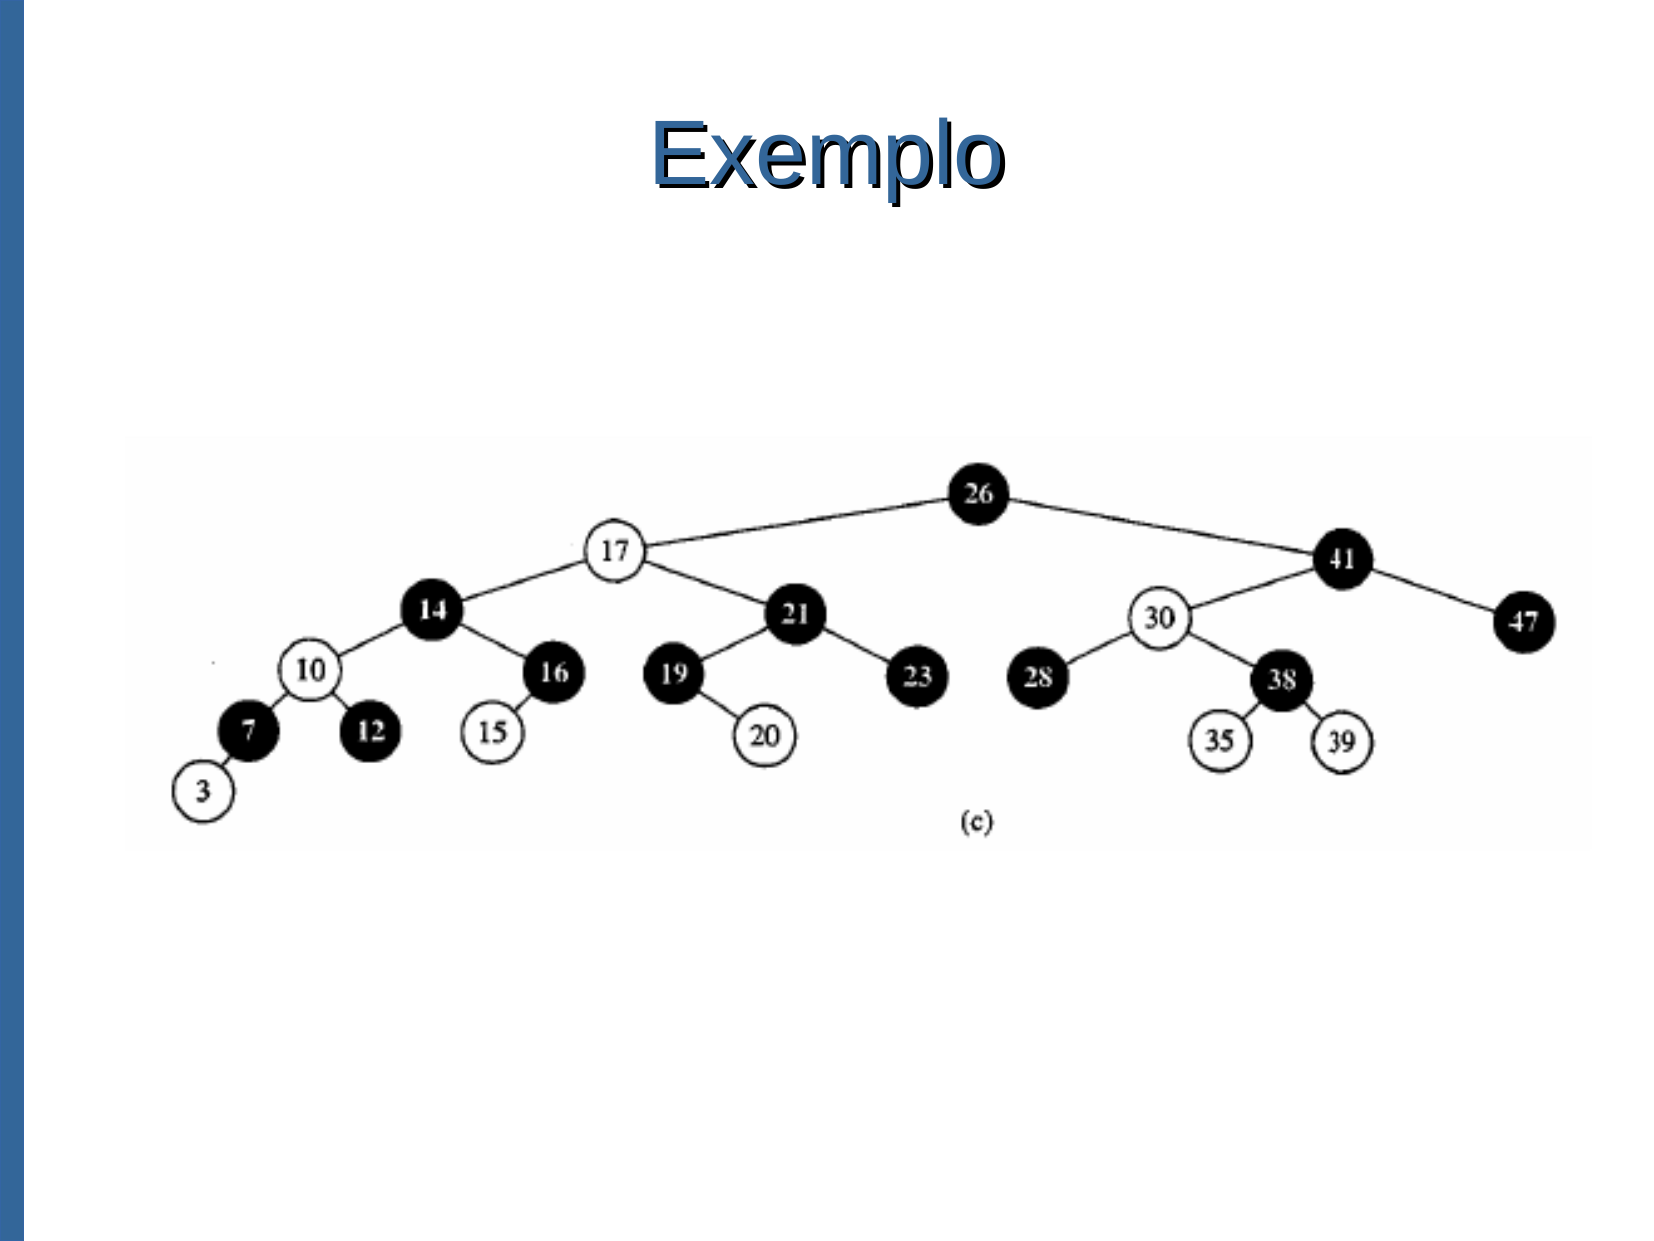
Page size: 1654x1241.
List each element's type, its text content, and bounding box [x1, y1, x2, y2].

picture [125, 436, 1592, 851]
title Exemplo [82, 49, 1571, 257]
